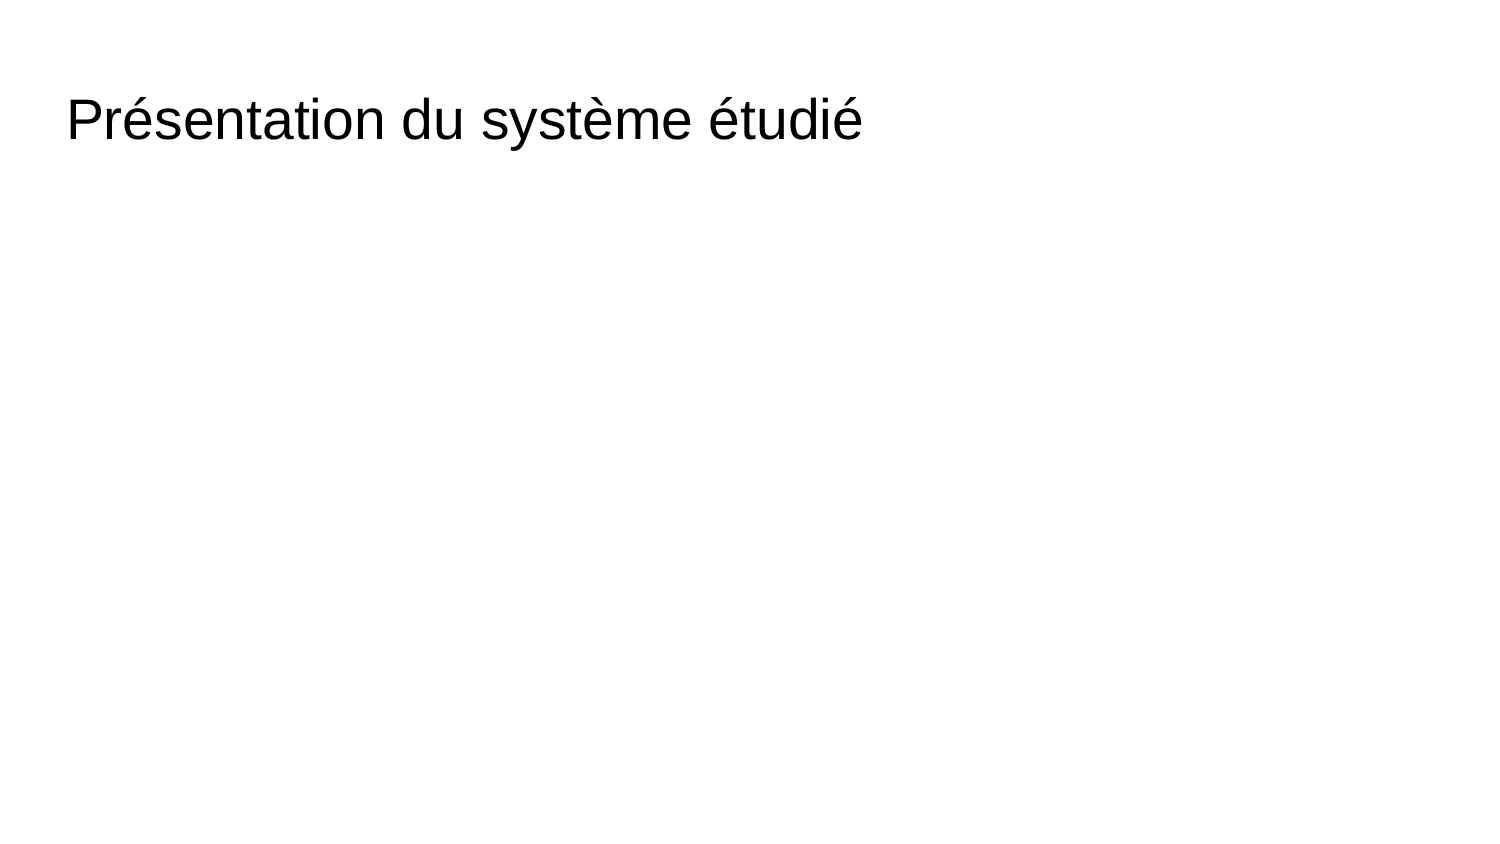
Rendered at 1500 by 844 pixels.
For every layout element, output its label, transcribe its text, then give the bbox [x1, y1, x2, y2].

title Présentation du système étudié [51, 72, 1449, 167]
